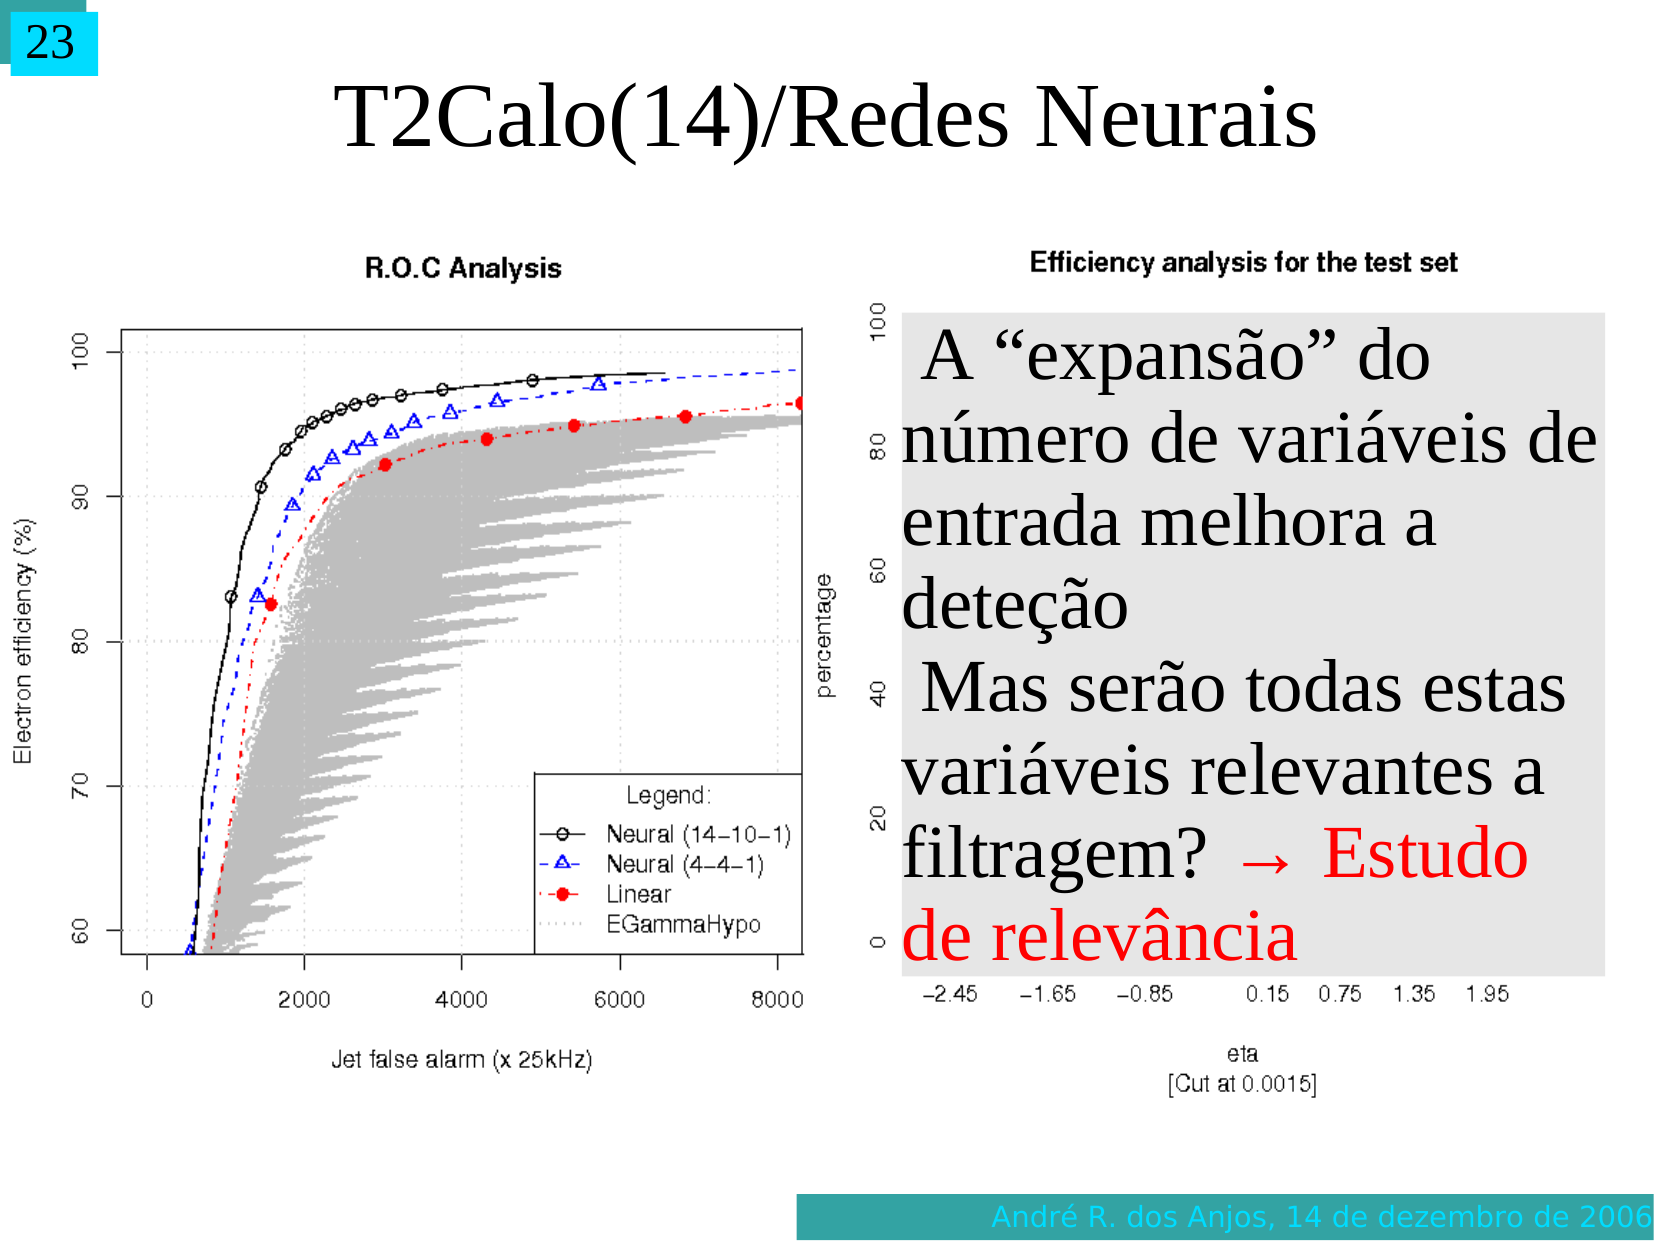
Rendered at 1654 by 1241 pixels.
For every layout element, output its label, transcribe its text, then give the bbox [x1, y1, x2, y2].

title T2Calo(14)/Redes Neurais [121, 46, 1534, 185]
picture [5, 200, 1626, 1107]
text_box A “expansão” do número de variáveis de entrada melhora a deteção Mas serão todas estas variáveis relevantes a filtragem? → Estudo de relevância [901, 312, 1606, 977]
